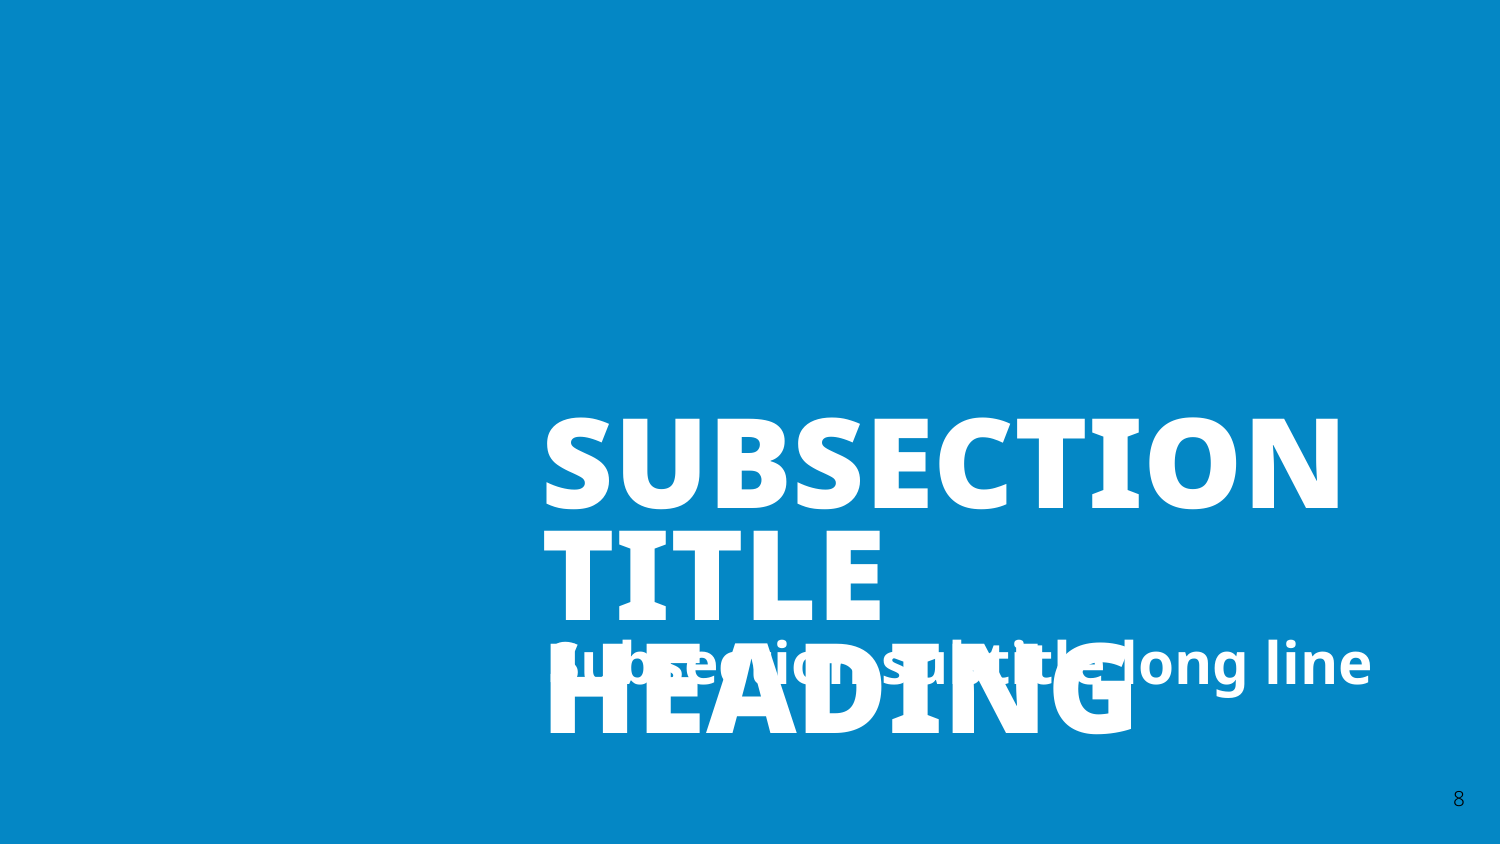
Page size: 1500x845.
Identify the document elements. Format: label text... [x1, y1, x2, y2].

title Subsection subtitle long line [533, 611, 1405, 712]
title Subsection Title heading [526, 403, 1420, 681]
